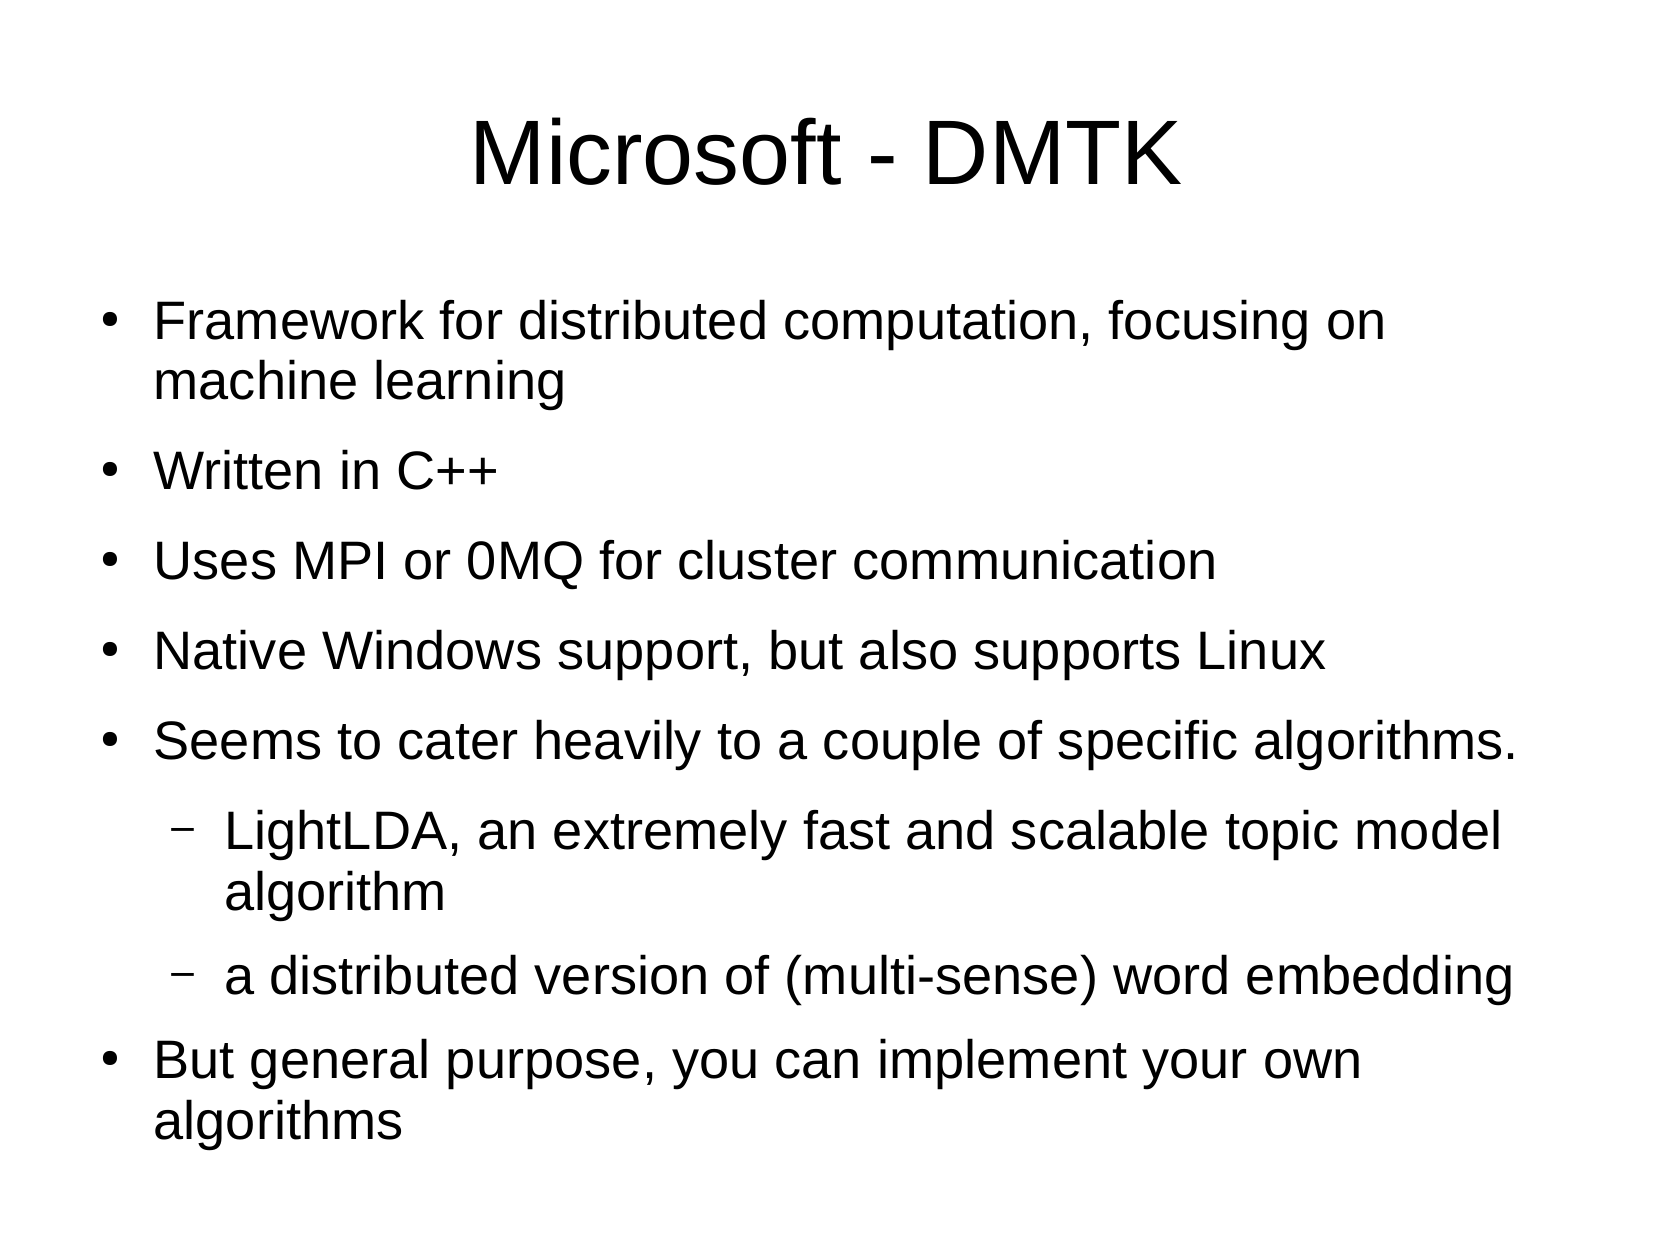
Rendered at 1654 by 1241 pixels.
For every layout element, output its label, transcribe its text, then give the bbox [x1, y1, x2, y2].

list Framework for distributed computation, focusing on machine learning Written in C++ Uses MPI or 0MQ for cluster communication Native Windows support, but also supports Linux Seems to cater heavily to a couple of specific algorithms. LightLDA, an extremely fast and scalable topic model algorithm a distributed version of (multi-sense) word embedding But general purpose, you can implement your own algorithms [82, 290, 1571, 1151]
title Microsoft - DMTK [82, 49, 1571, 257]
